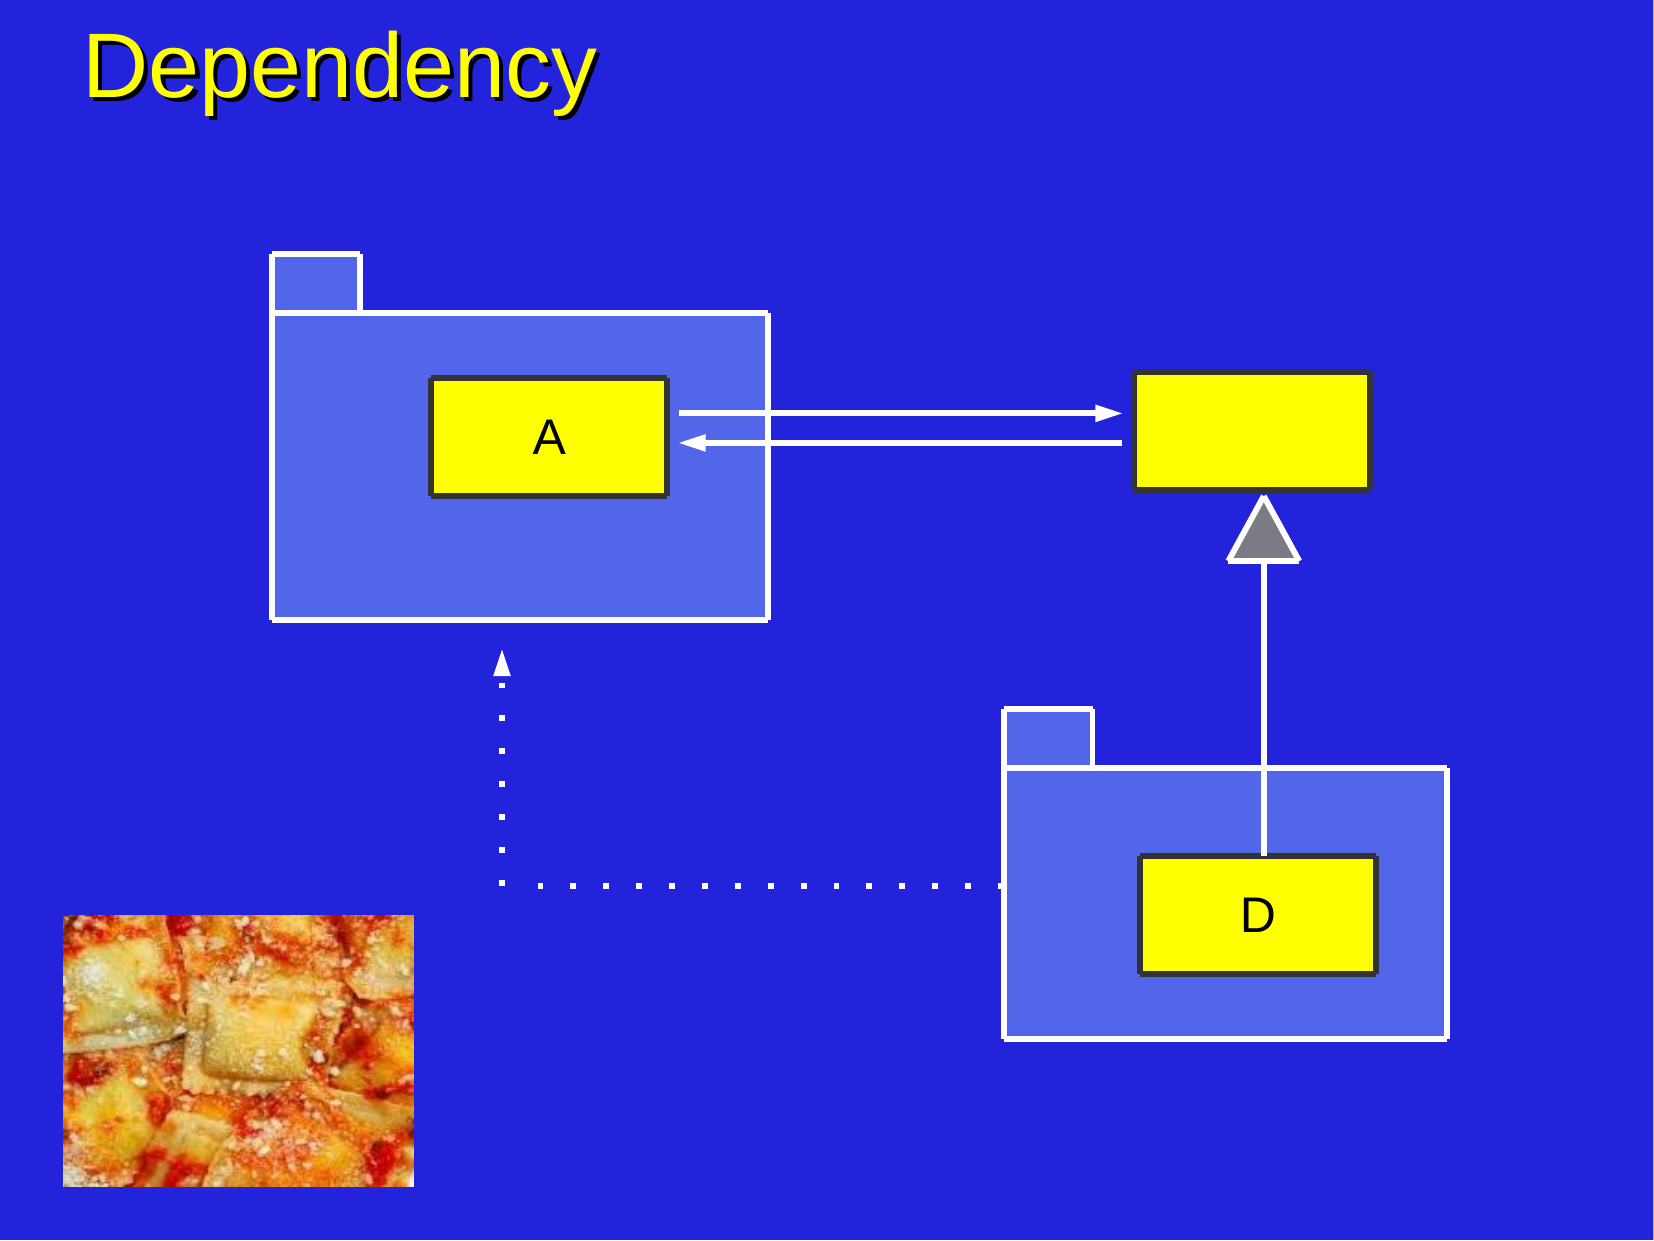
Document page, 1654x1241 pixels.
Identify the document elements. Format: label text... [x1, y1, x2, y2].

text_box D [1139, 856, 1376, 975]
text_box A [431, 377, 668, 497]
text_box [1003, 708, 1447, 1040]
text_box [1228, 496, 1300, 562]
title Dependency [82, 2, 1571, 130]
text_box [271, 253, 768, 621]
text_box [1133, 372, 1371, 491]
picture [63, 915, 414, 1188]
